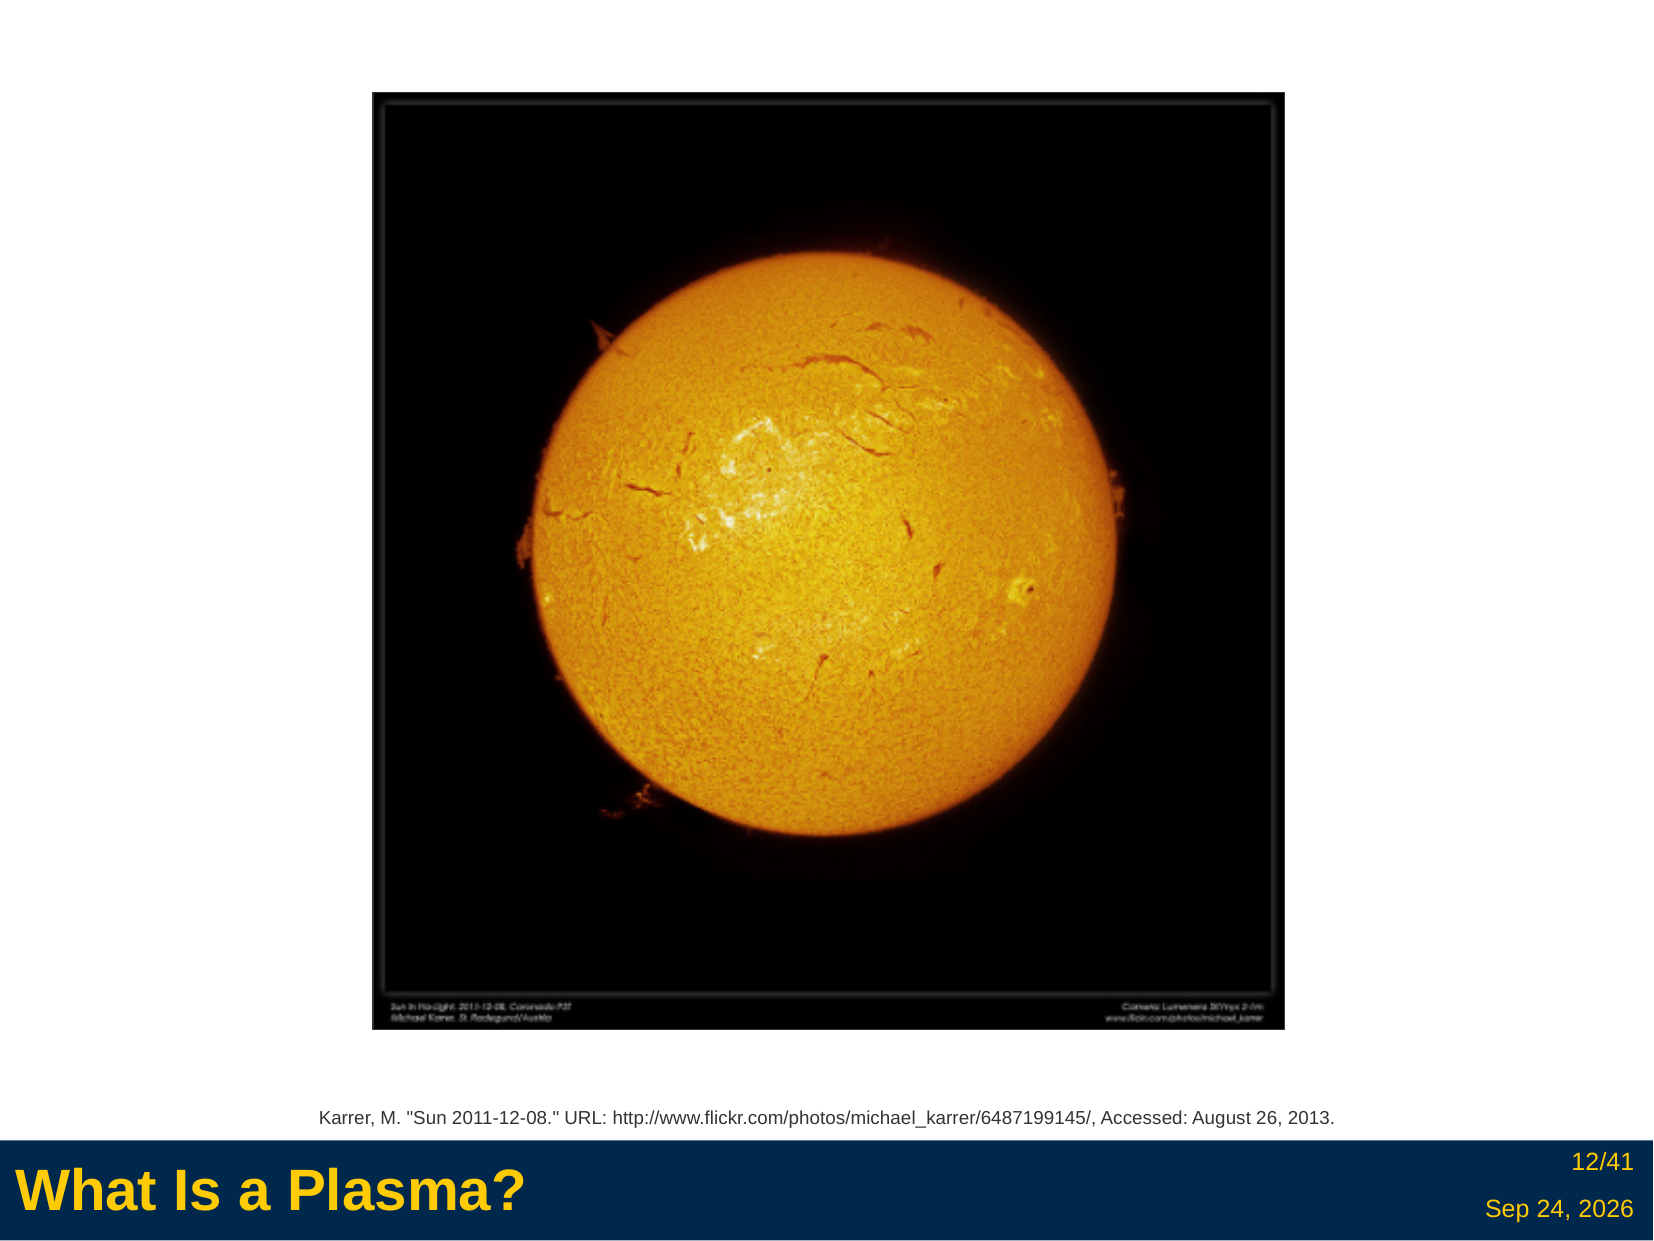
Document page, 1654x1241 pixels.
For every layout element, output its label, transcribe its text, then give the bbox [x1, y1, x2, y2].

title What Is a Plasma? [14, 1140, 1380, 1241]
picture [373, 93, 1284, 1029]
